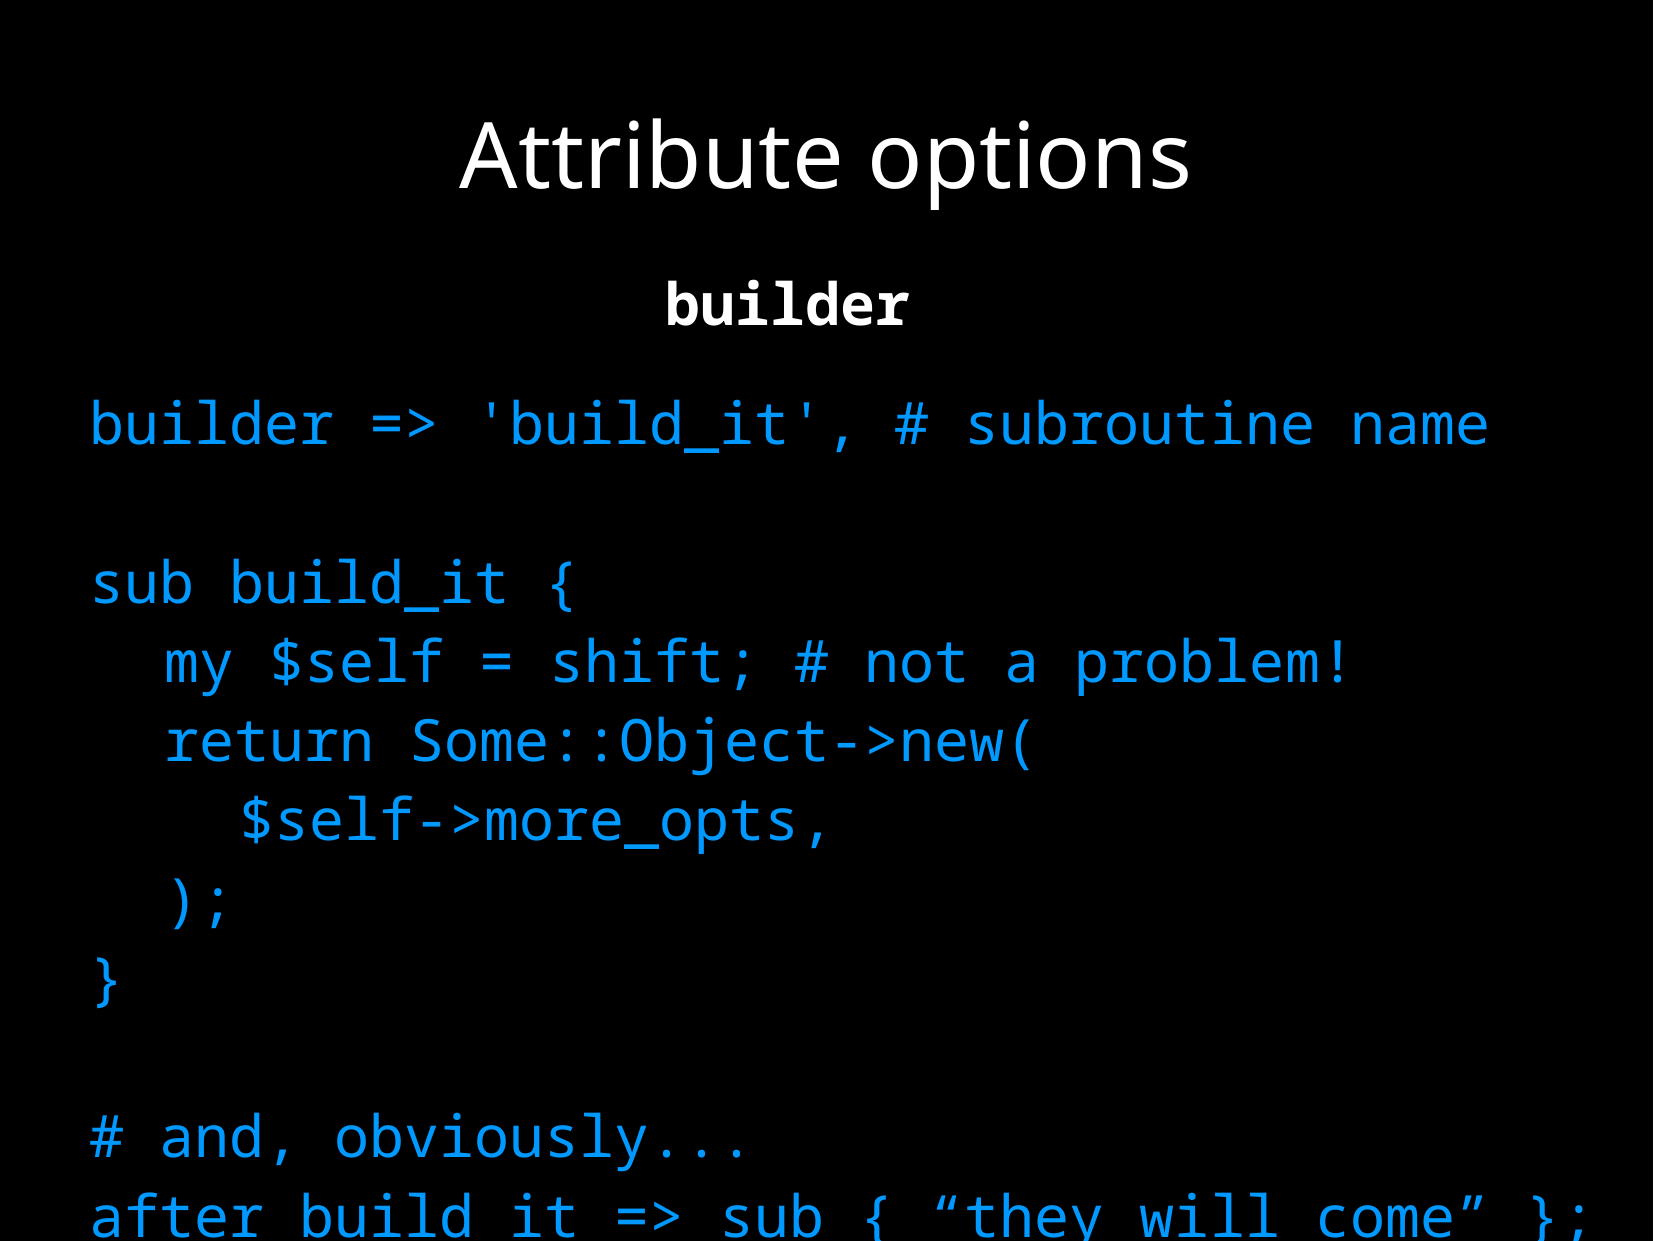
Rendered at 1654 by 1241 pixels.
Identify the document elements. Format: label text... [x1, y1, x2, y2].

text_box builder => 'build_it', # subroutine name sub build_it { my $self = shift; # not a problem! return Some::Object->new( $self->more_opts, ); } # and, obviously... after build_it => sub { “they will come” }; (a builder sets the value of the attribute) [75, 375, 1613, 1226]
text_box builder [450, 255, 1126, 338]
title Attribute options [82, 49, 1571, 257]
